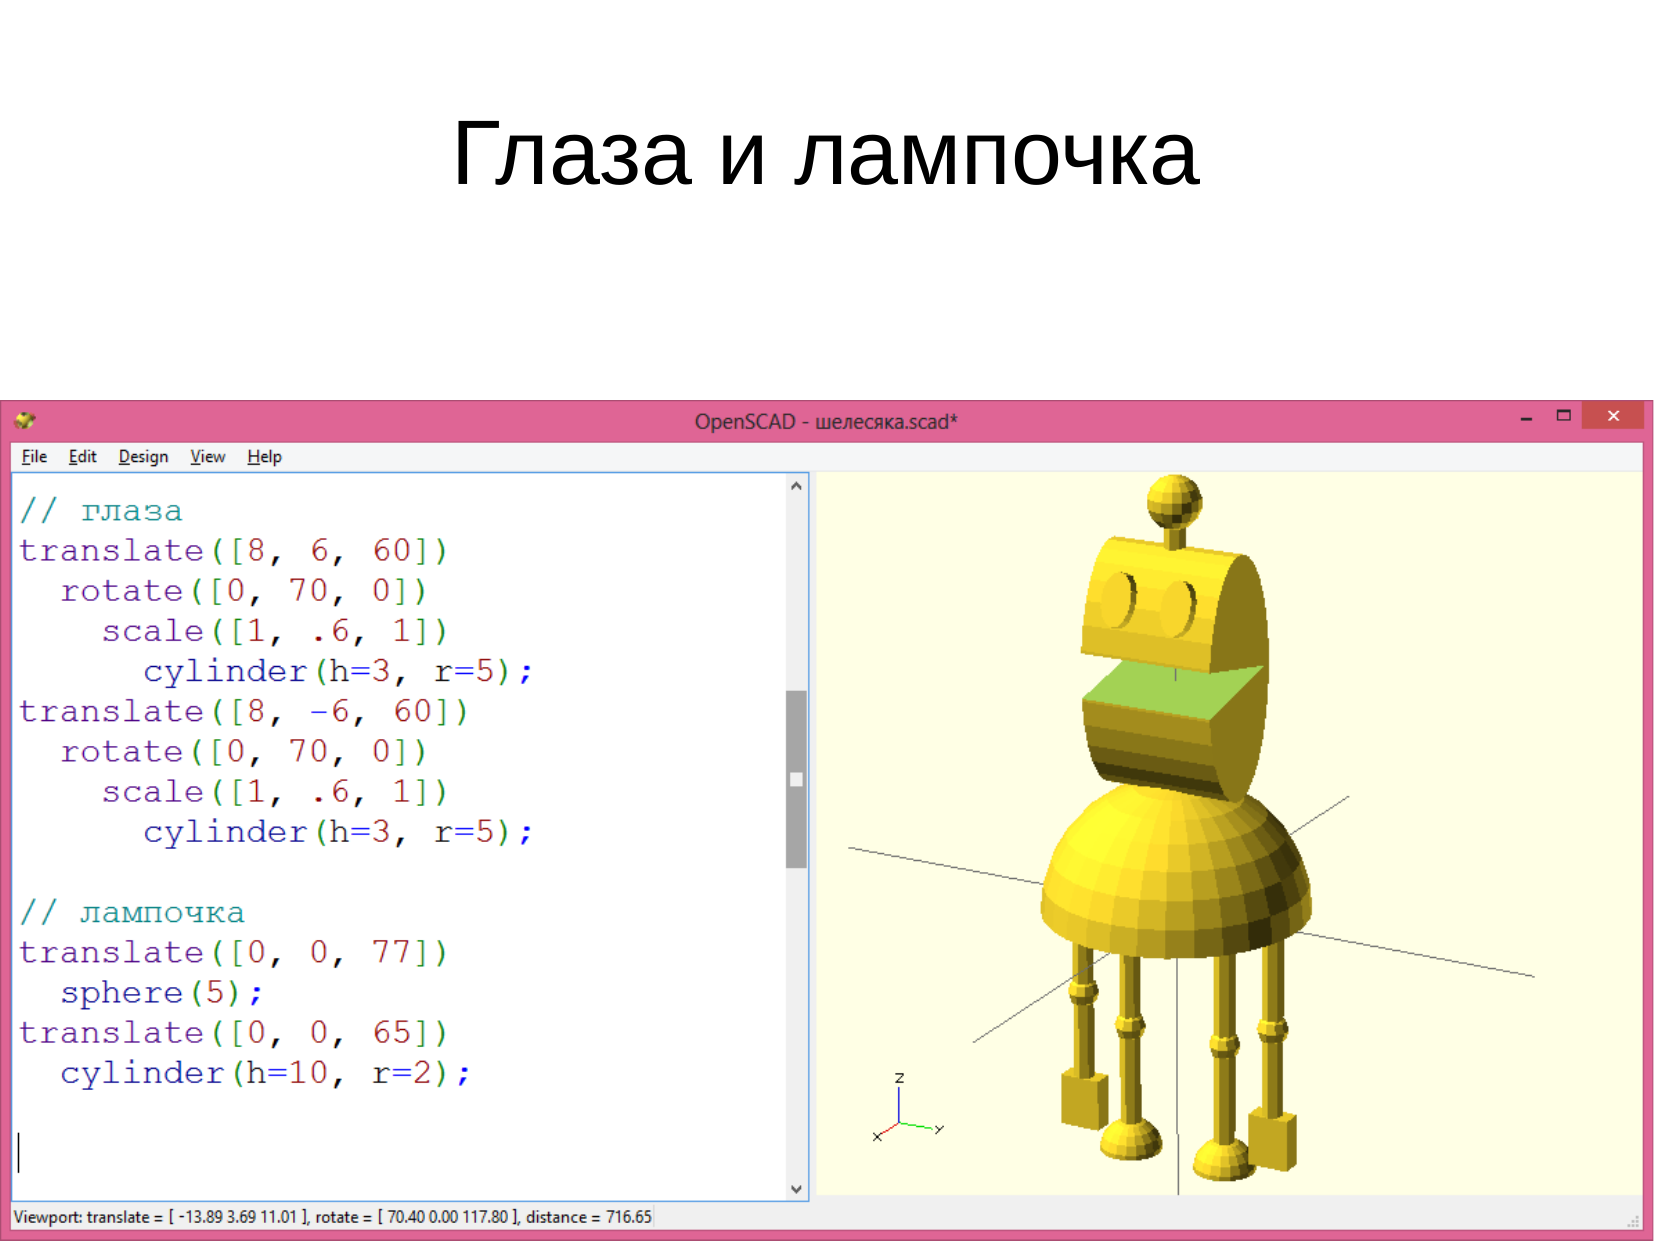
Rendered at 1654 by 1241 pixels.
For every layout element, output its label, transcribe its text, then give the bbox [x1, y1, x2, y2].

title Глаза и лампочка [82, 49, 1571, 257]
picture [0, 400, 1654, 1241]
